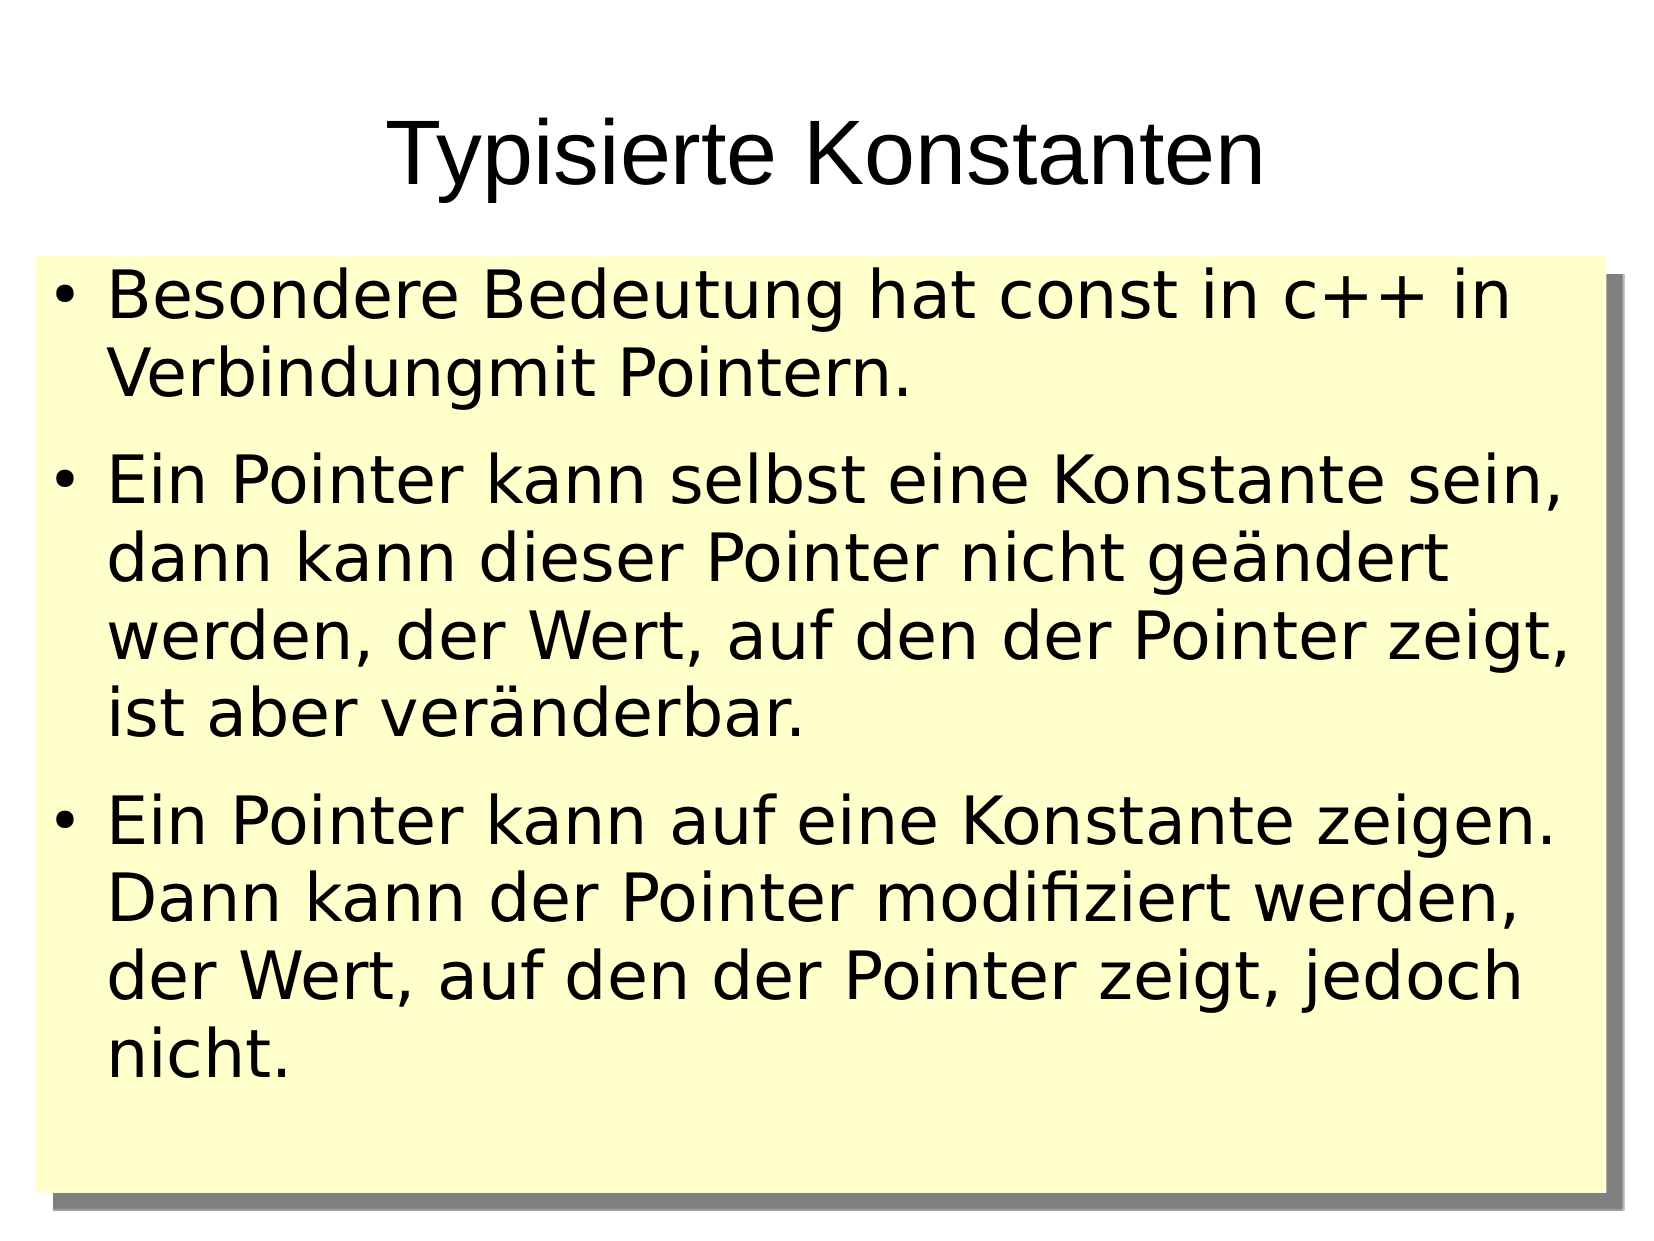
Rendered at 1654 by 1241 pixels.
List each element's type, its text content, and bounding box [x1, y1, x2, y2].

title Typisierte Konstanten [82, 49, 1571, 256]
list Besondere Bedeutung hat const in c++ in Verbindungmit Pointern. Ein Pointer kann selbst eine Konstante sein, dann kann dieser Pointer nicht geändert werden, der Wert, auf den der Pointer zeigt, ist aber veränderbar. Ein Pointer kann auf eine Konstante zeigen. Dann kann der Pointer modifiziert werden, der Wert, auf den der Pointer zeigt, jedoch nicht. [35, 256, 1607, 1193]
